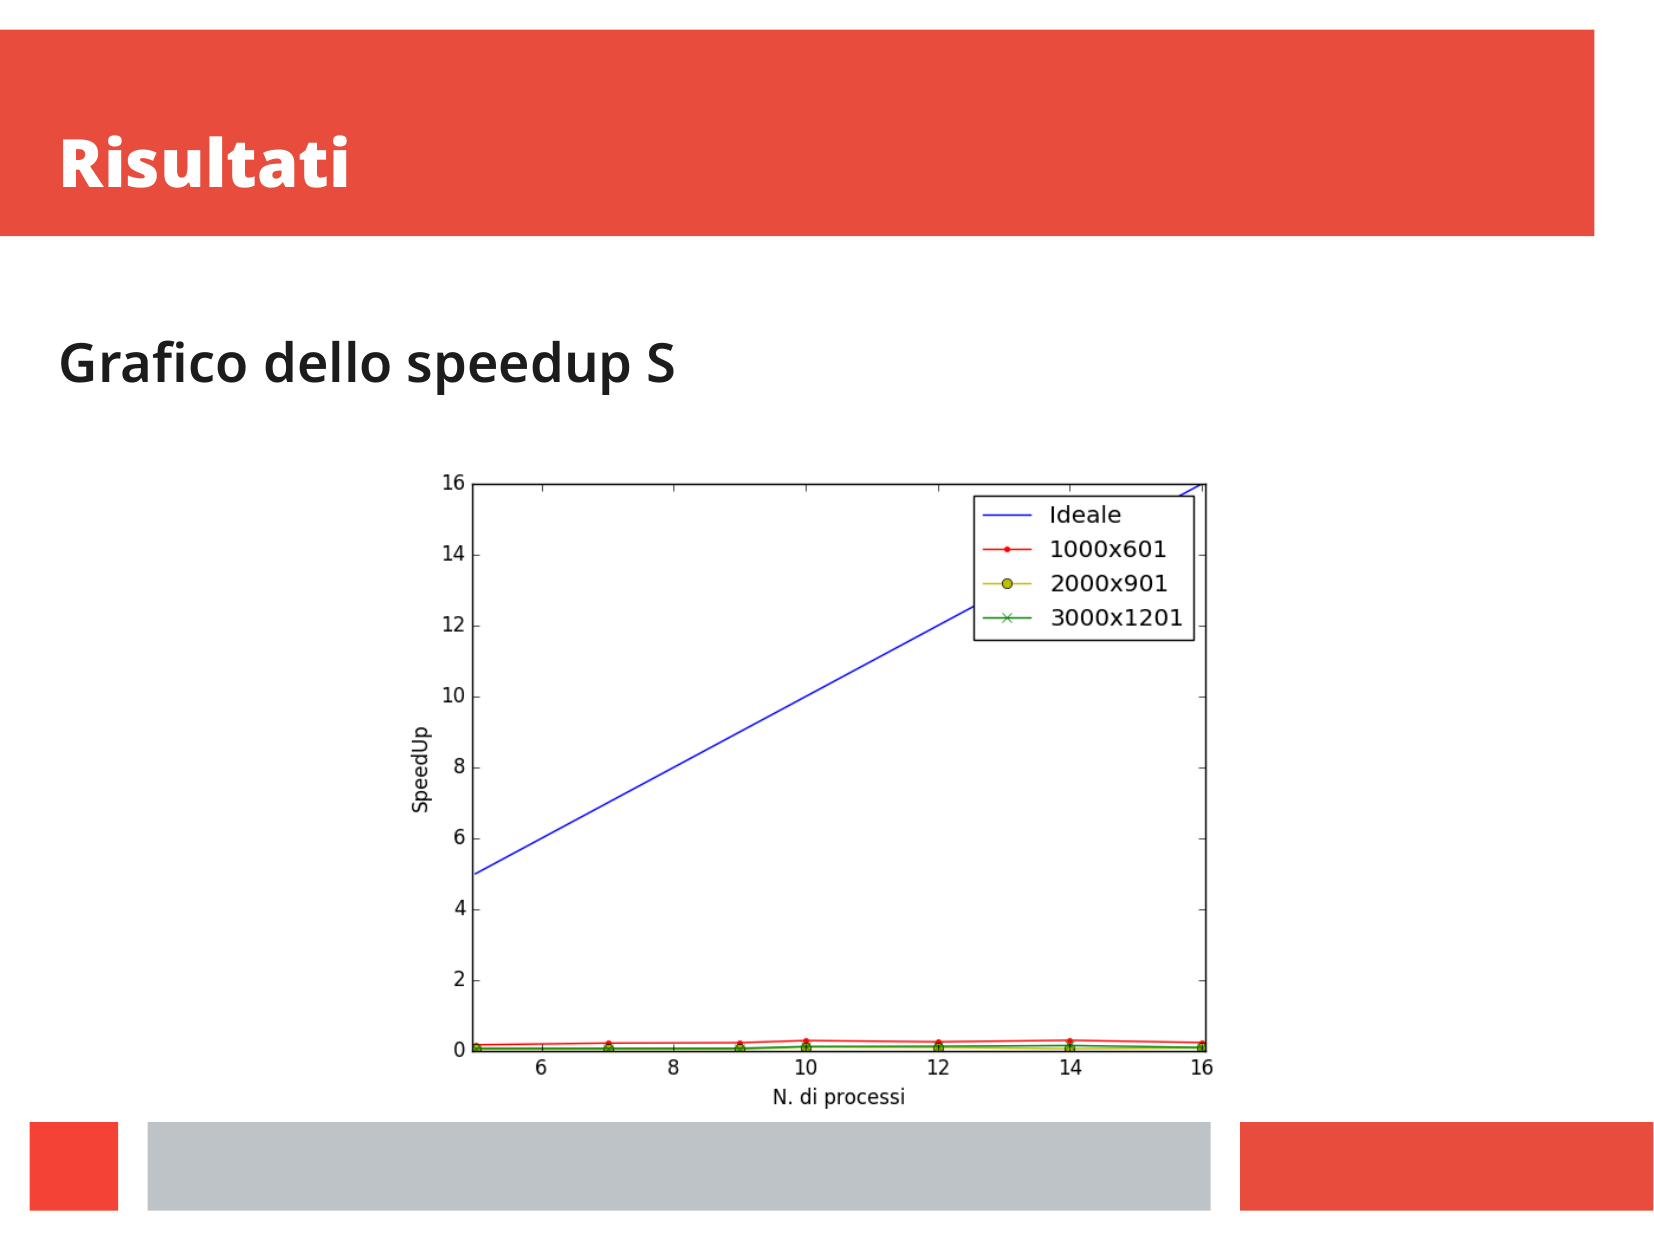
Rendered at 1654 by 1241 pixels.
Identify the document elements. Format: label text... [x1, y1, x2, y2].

picture [354, 413, 1300, 1123]
title Risultati [59, 59, 1595, 207]
list Grafico dello speedup S [59, 324, 1565, 1093]
